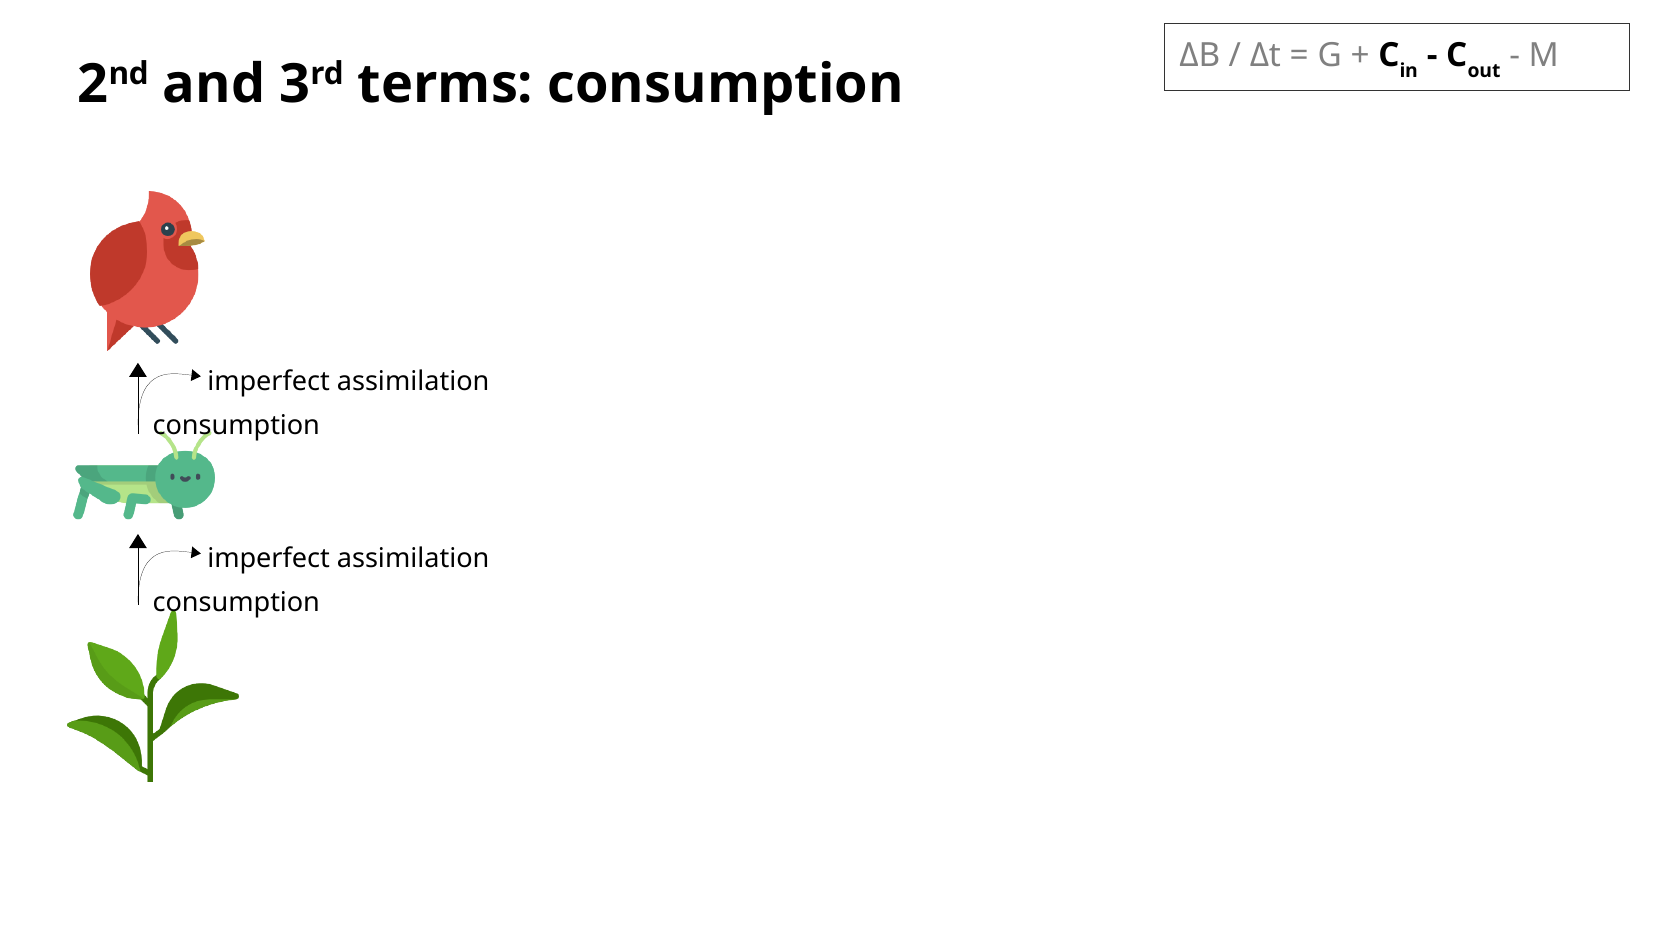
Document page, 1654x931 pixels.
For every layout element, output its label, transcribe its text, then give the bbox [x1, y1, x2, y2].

text_box imperfect assimilation [192, 354, 471, 411]
picture [73, 404, 215, 546]
text_box 2nd and 3rd terms: consumption [62, 36, 961, 123]
text_box consumption [138, 398, 348, 455]
text_box consumption [138, 575, 348, 632]
text_box ΔB / Δt = G + Cin - Cout - M [1164, 23, 1630, 87]
picture [67, 191, 227, 351]
text_box imperfect assimilation [192, 531, 471, 589]
picture [67, 610, 239, 782]
